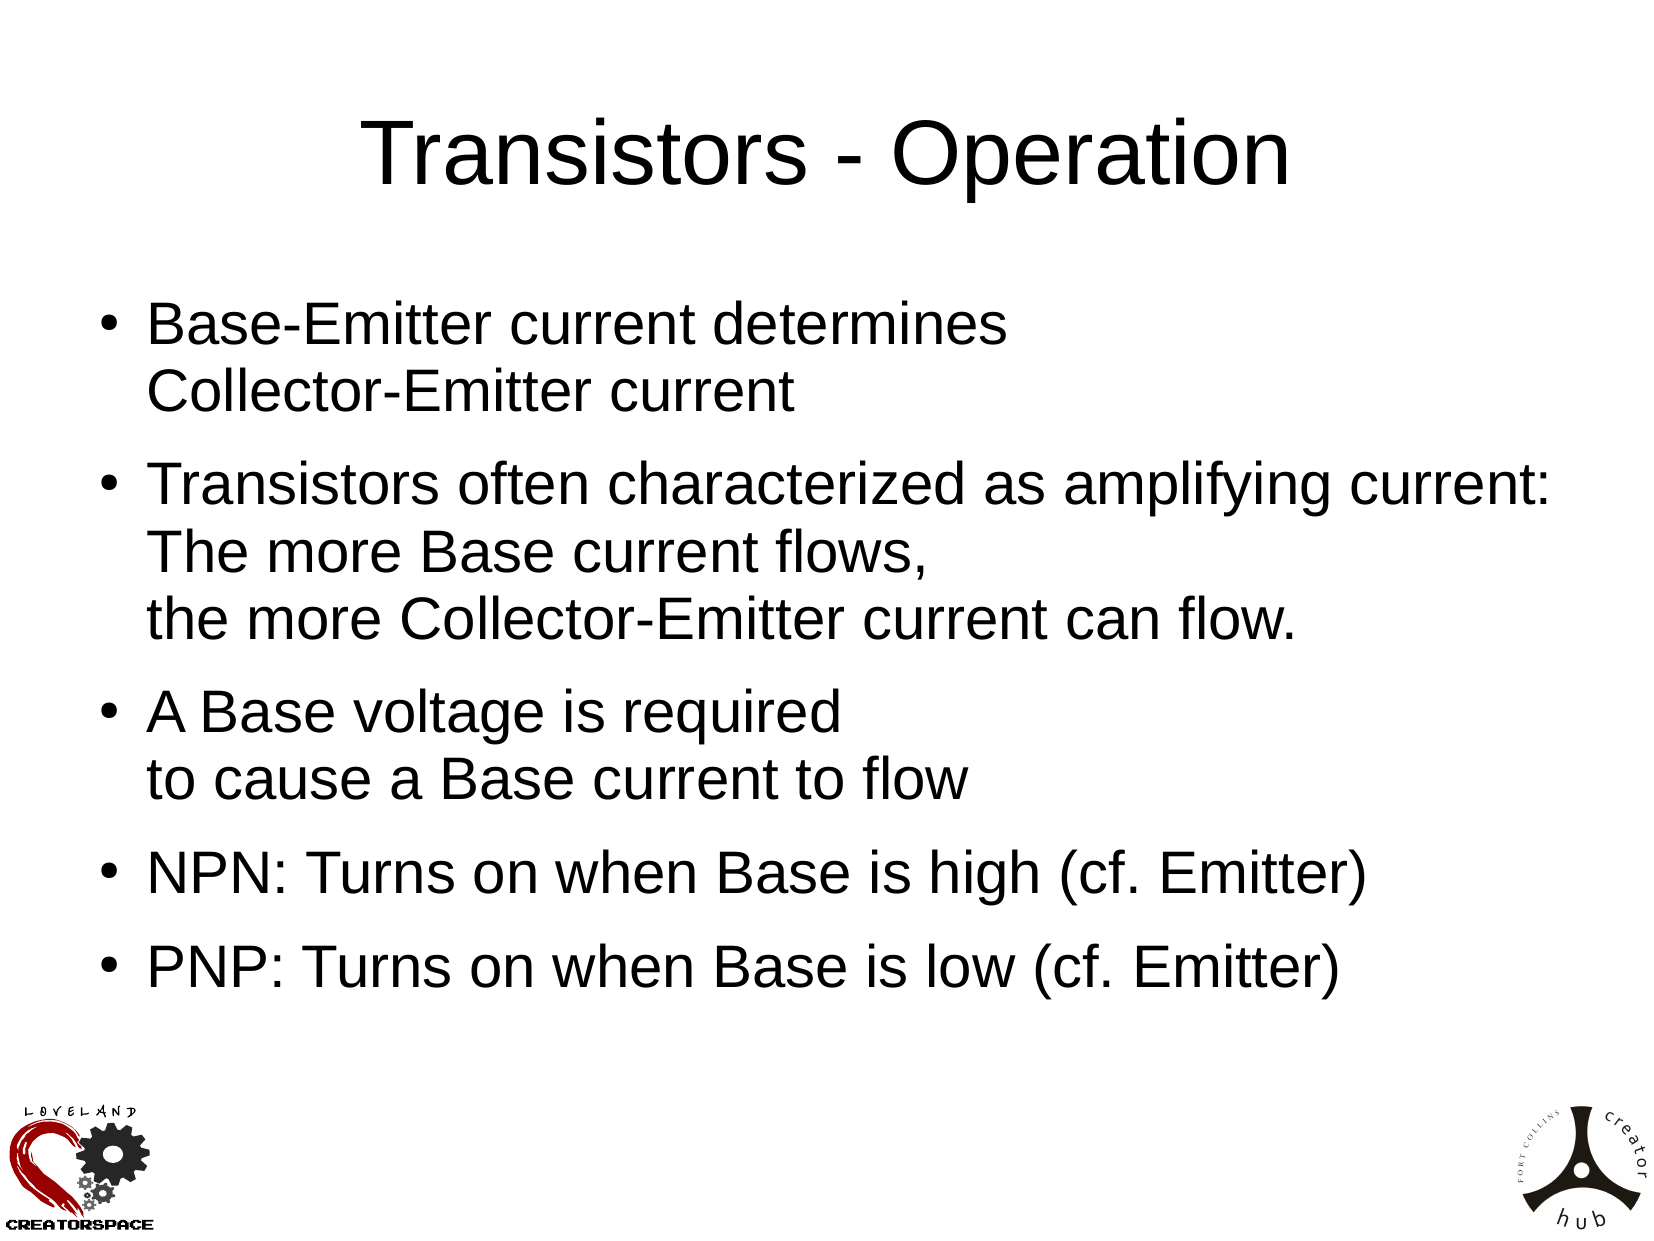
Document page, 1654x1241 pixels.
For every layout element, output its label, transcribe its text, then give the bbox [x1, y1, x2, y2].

title Transistors - Operation [82, 49, 1571, 257]
list Base-Emitter current determines Collector-Emitter current Transistors often characterized as amplifying current: The more Base current flows, the more Collector-Emitter current can flow. A Base voltage is required to cause a Base current to flow NPN: Turns on when Base is high (cf. Emitter) PNP: Turns on when Base is low (cf. Emitter) [82, 290, 1571, 1010]
picture [1485, 1090, 1654, 1241]
